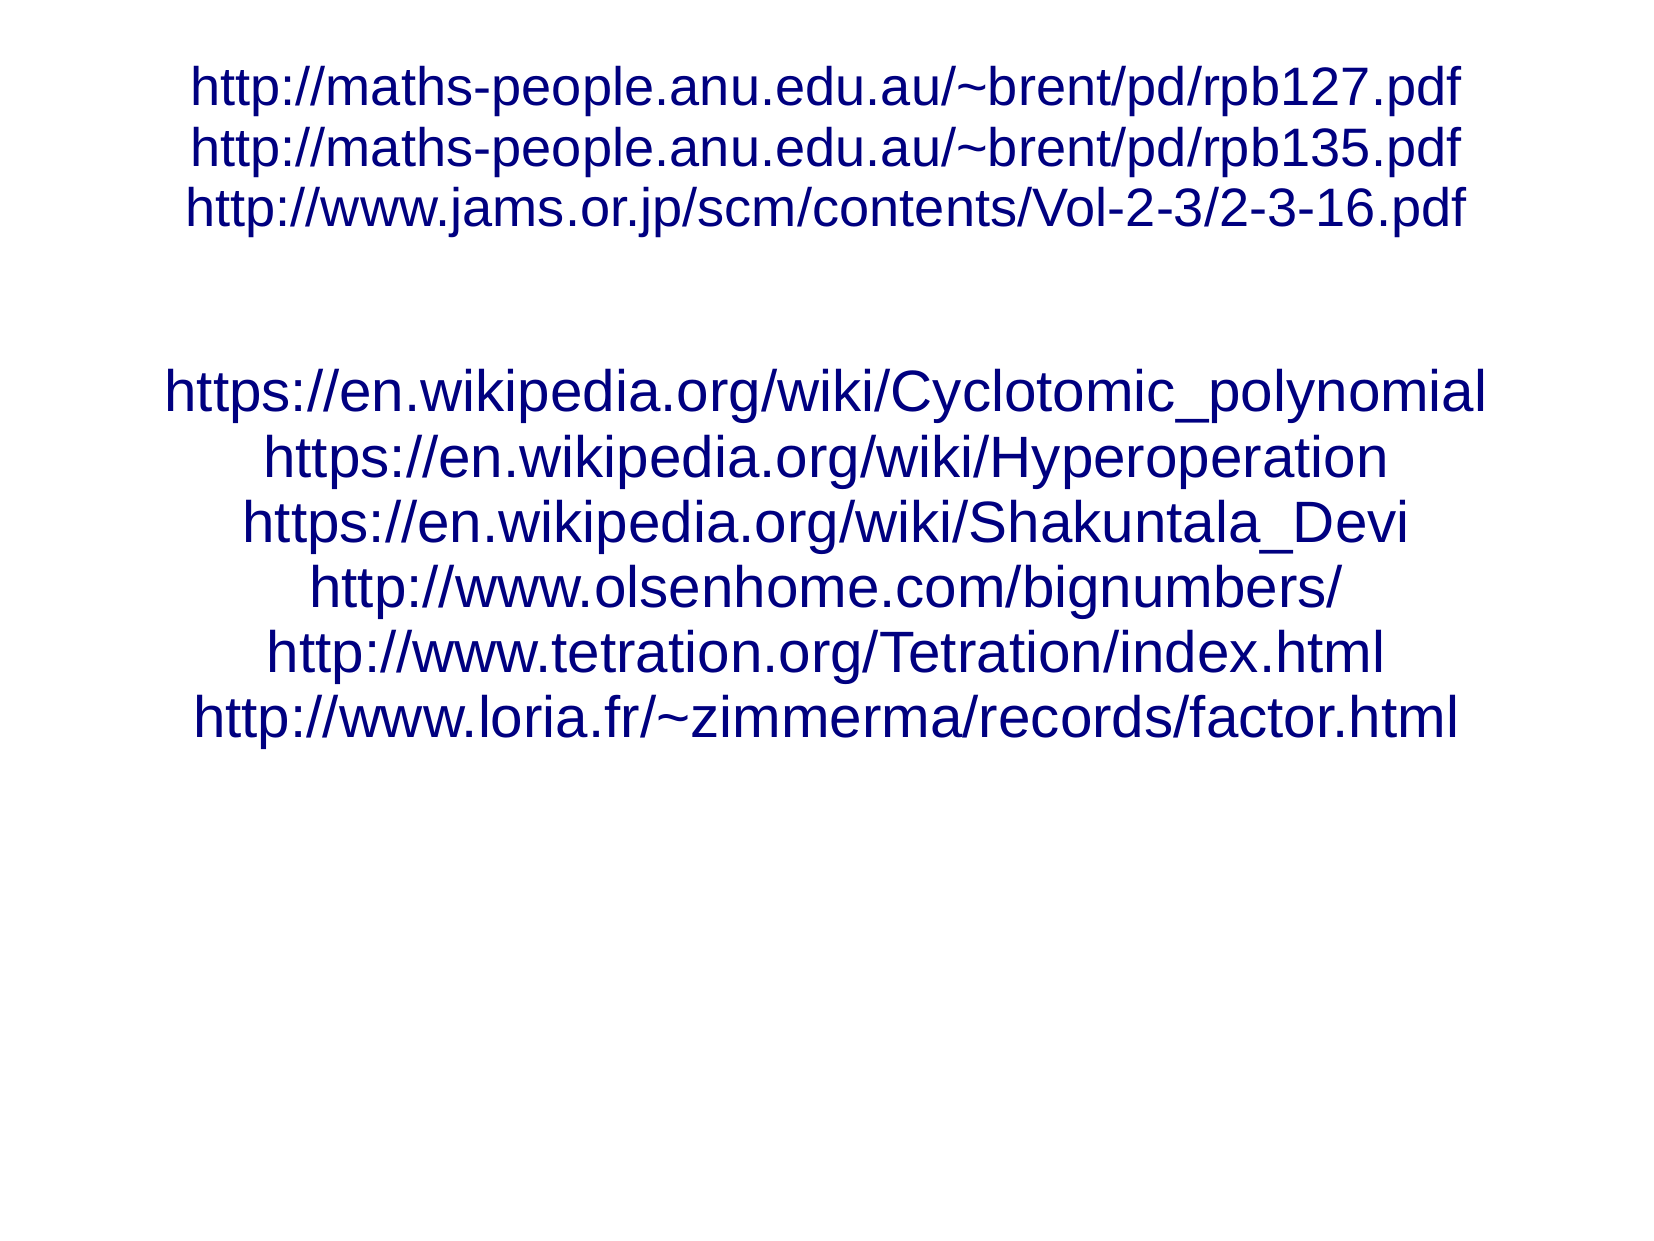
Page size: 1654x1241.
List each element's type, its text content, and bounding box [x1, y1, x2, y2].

subtitle References / Additional Reading: http://maths-people.anu.edu.au/~brent/pd/rpb127.pdf http://maths-people.anu.edu.au/~brent/pd/rpb135.pdf http://www.jams.or.jp/scm/contents/Vol-2-3/2-3-16.pdf https://en.wikipedia.org/wiki/Cyclotomic_polynomial https://en.wikipedia.org/wiki/Hyperoperation https://en.wikipedia.org/wiki/Shakuntala_Devi http://www.olsenhome.com/bignumbers/ http://www.tetration.org/Tetration/index.html http://www.loria.fr/~zimmerma/records/factor.html [82, 0, 1571, 1215]
